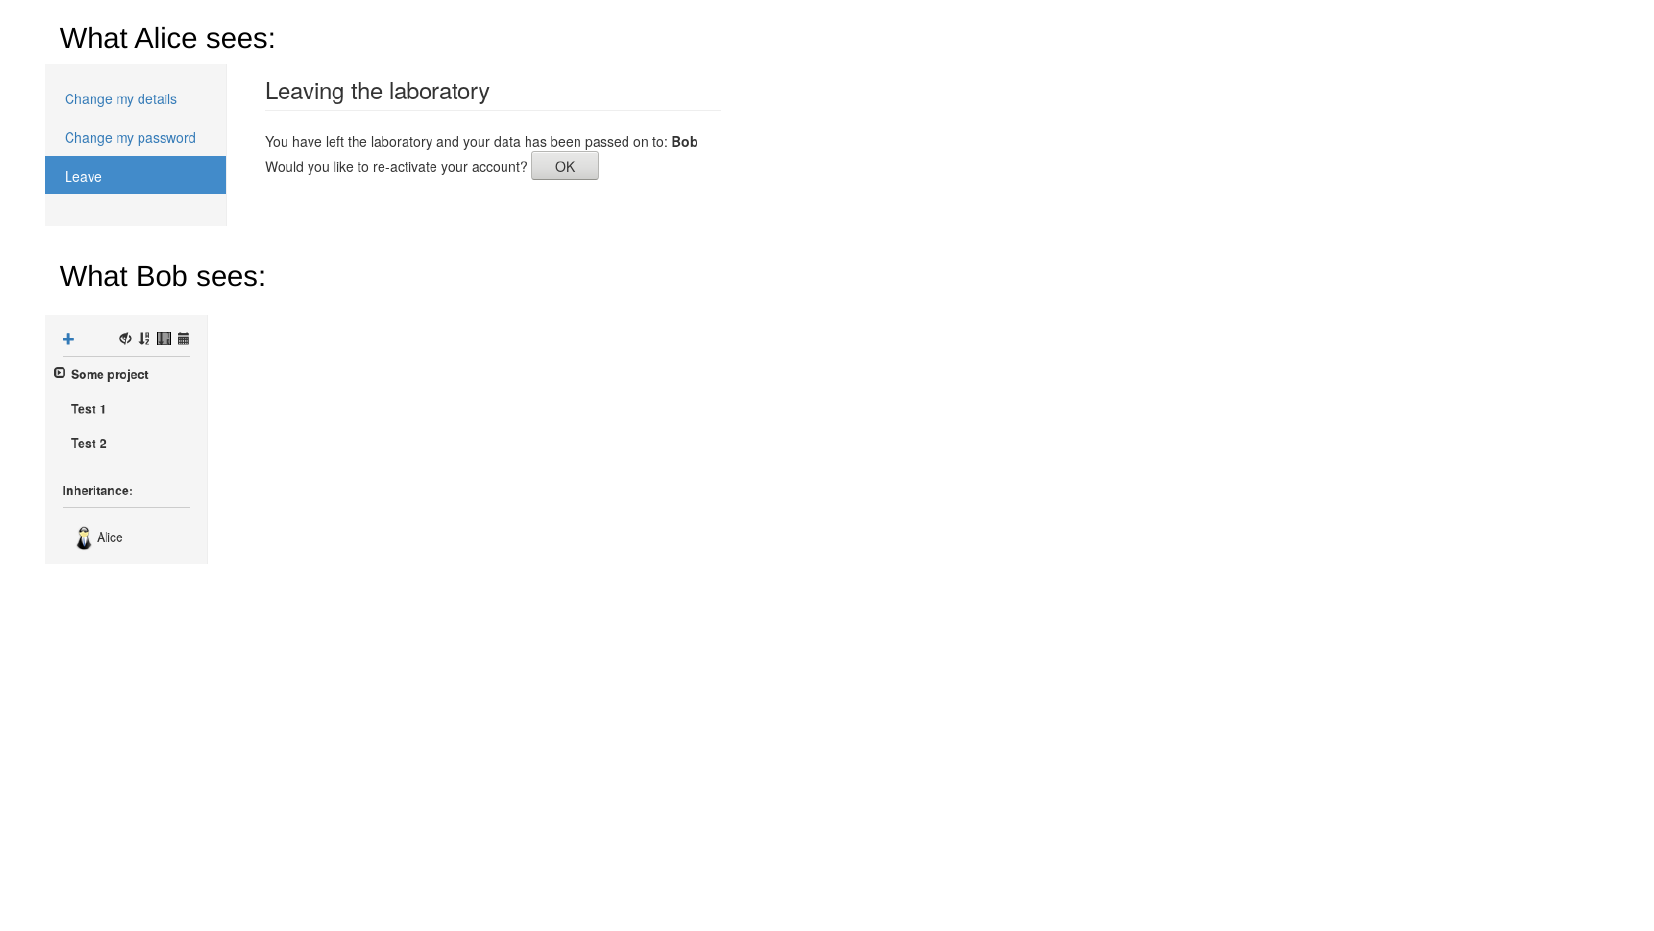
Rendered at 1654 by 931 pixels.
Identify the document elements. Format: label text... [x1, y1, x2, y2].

text_box What Bob sees: [45, 252, 282, 301]
picture [45, 64, 721, 226]
text_box What Alice sees: [45, 15, 292, 63]
picture [45, 315, 210, 564]
